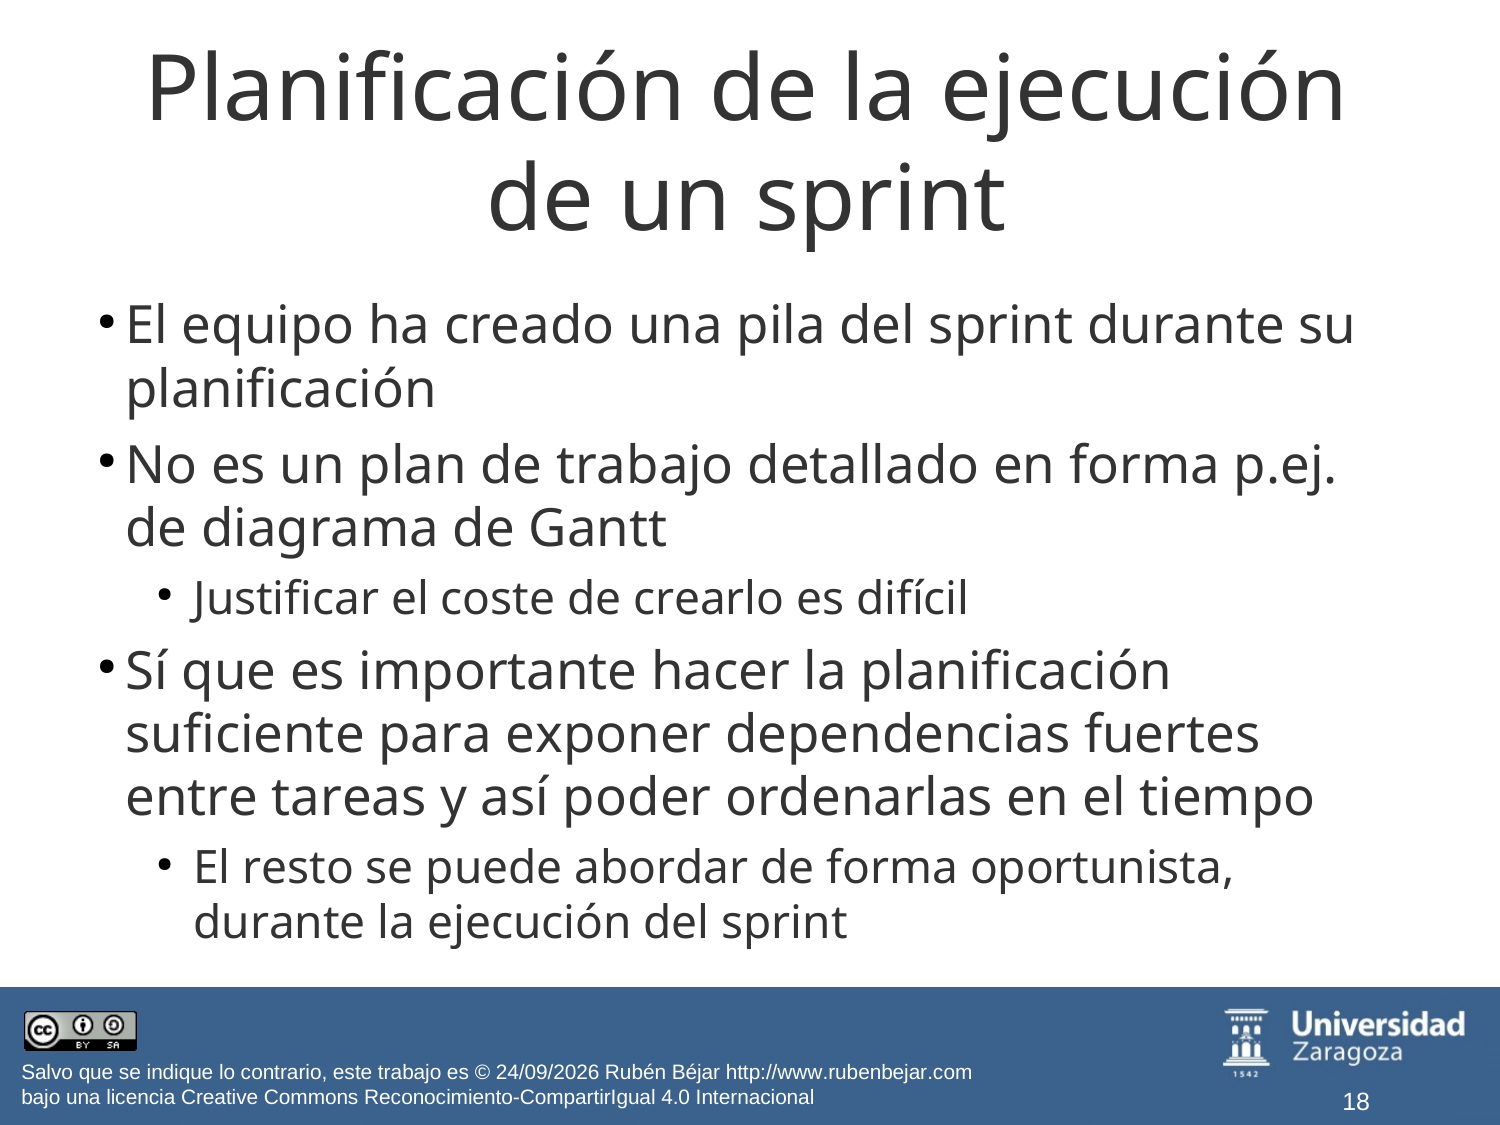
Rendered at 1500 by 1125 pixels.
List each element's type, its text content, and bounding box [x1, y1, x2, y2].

list El equipo ha creado una pila del sprint durante su planificación No es un plan de trabajo detallado en forma p.ej. de diagrama de Gantt Justificar el coste de crearlo es difícil Sí que es importante hacer la planificación suficiente para exponer dependencias fuertes entre tareas y así poder ordenarlas en el tiempo El resto se puede abordar de forma oportunista, durante la ejecución del sprint [82, 283, 1418, 957]
title Planificación de la ejecución de un sprint [74, 21, 1420, 257]
picture [0, 987, 1500, 1125]
